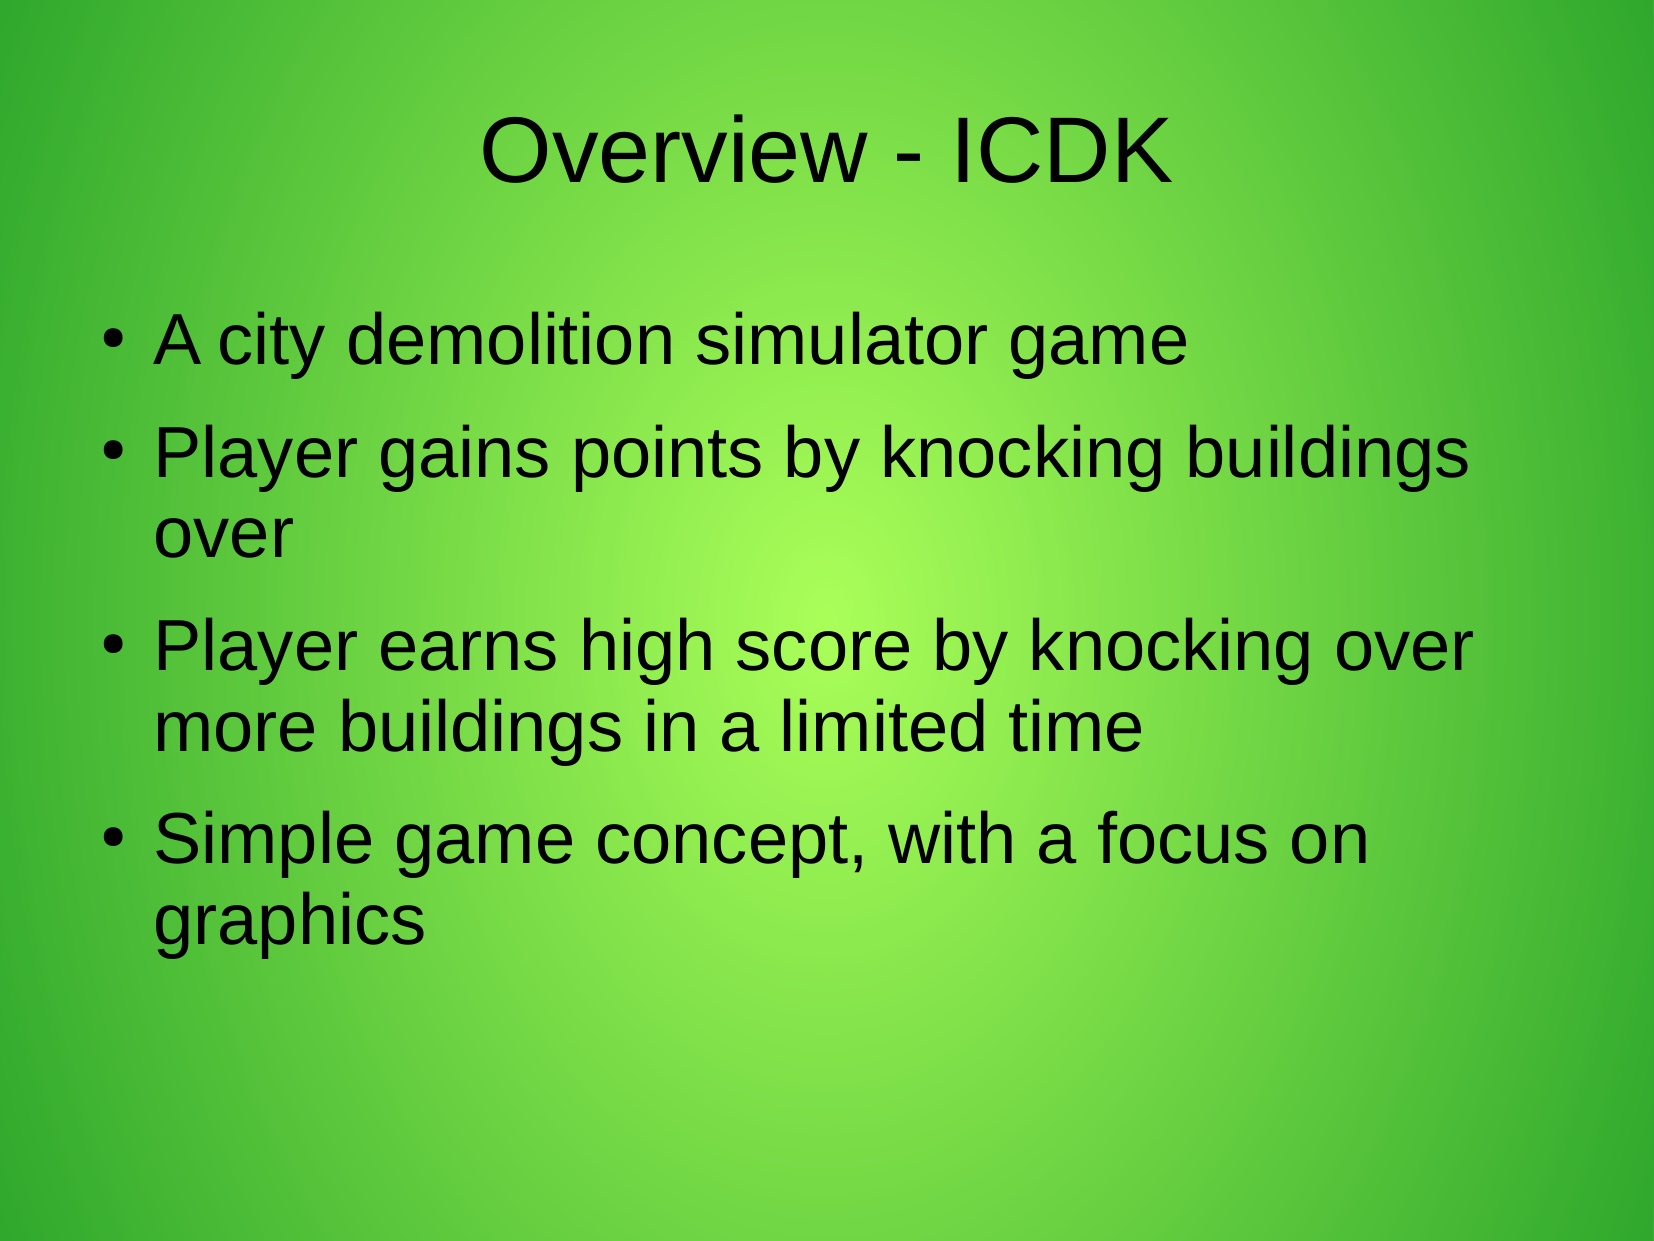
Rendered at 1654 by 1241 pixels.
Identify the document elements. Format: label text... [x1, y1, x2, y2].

title Overview - ICDK [82, 47, 1571, 252]
list A city demolition simulator game Player gains points by knocking buildings over Player earns high score by knocking over more buildings in a limited time Simple game concept, with a focus on graphics [82, 299, 1571, 1019]
